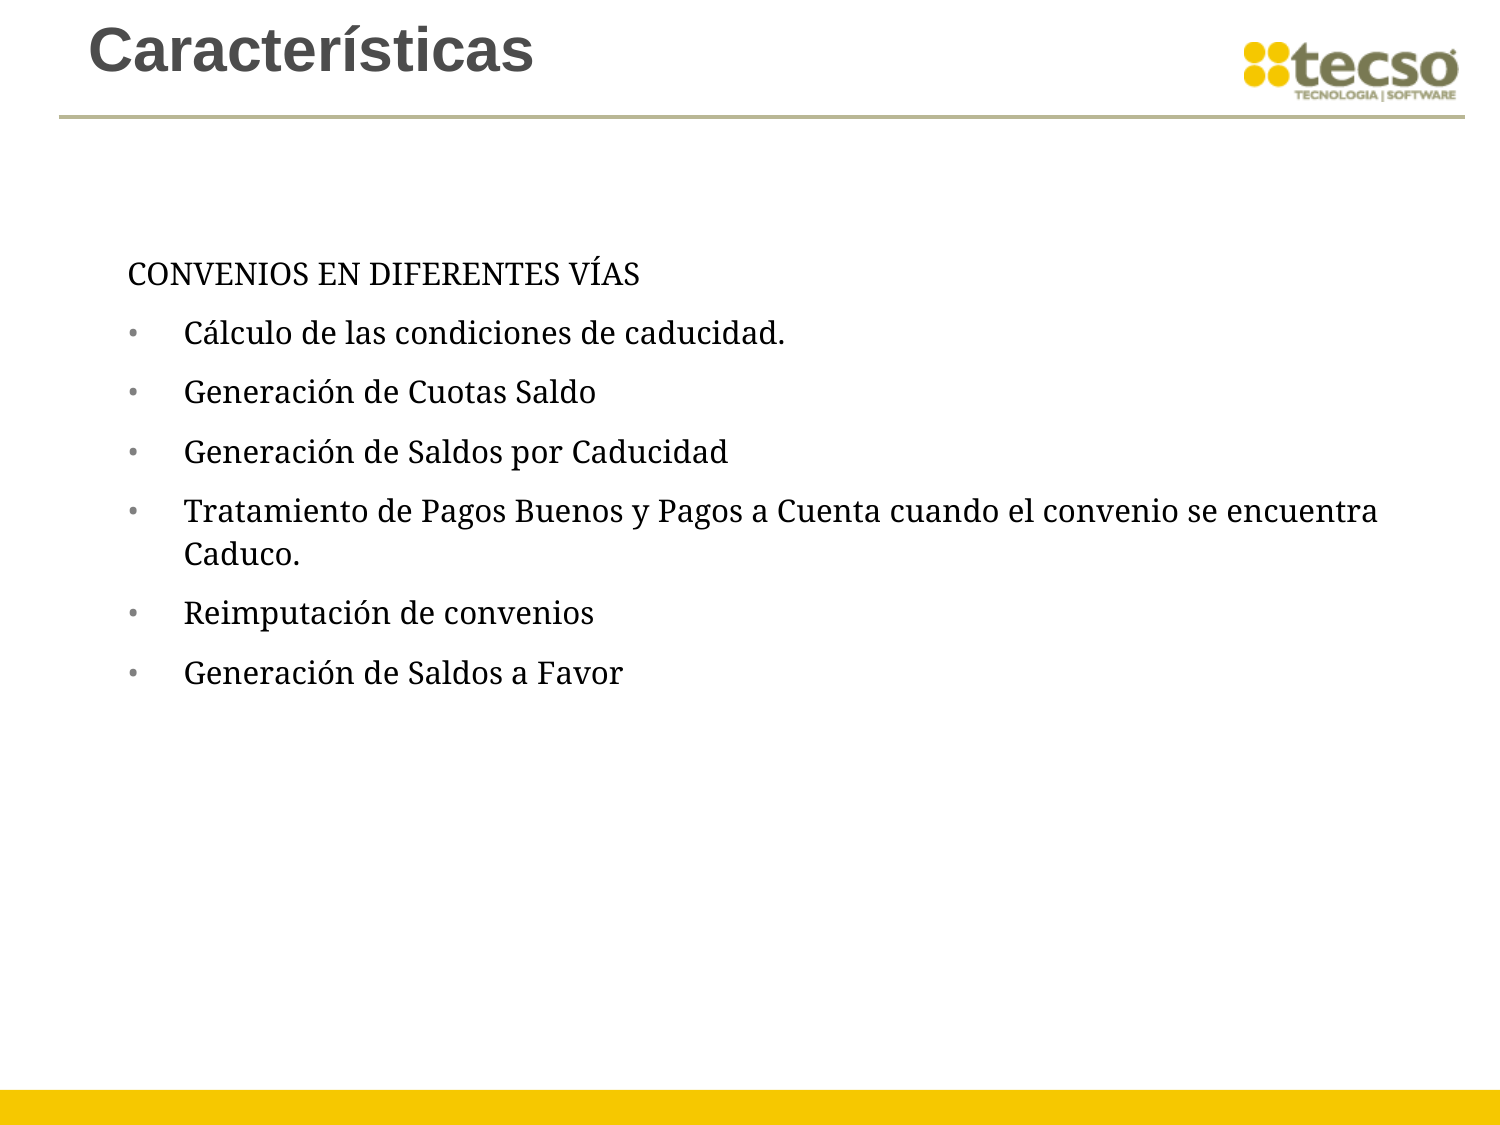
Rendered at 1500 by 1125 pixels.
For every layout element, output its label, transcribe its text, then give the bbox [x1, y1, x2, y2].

title Características [73, 6, 1238, 211]
list CONVENIOS EN DIFERENTES VÍAS Cálculo de las condiciones de caducidad. Generación de Cuotas Saldo Generación de Saldos por Caducidad Tratamiento de Pagos Buenos y Pagos a Cuenta cuando el convenio se encuentra Caduco. Reimputación de convenios Generación de Saldos a Favor [112, 184, 1426, 1013]
picture [1244, 42, 1459, 102]
